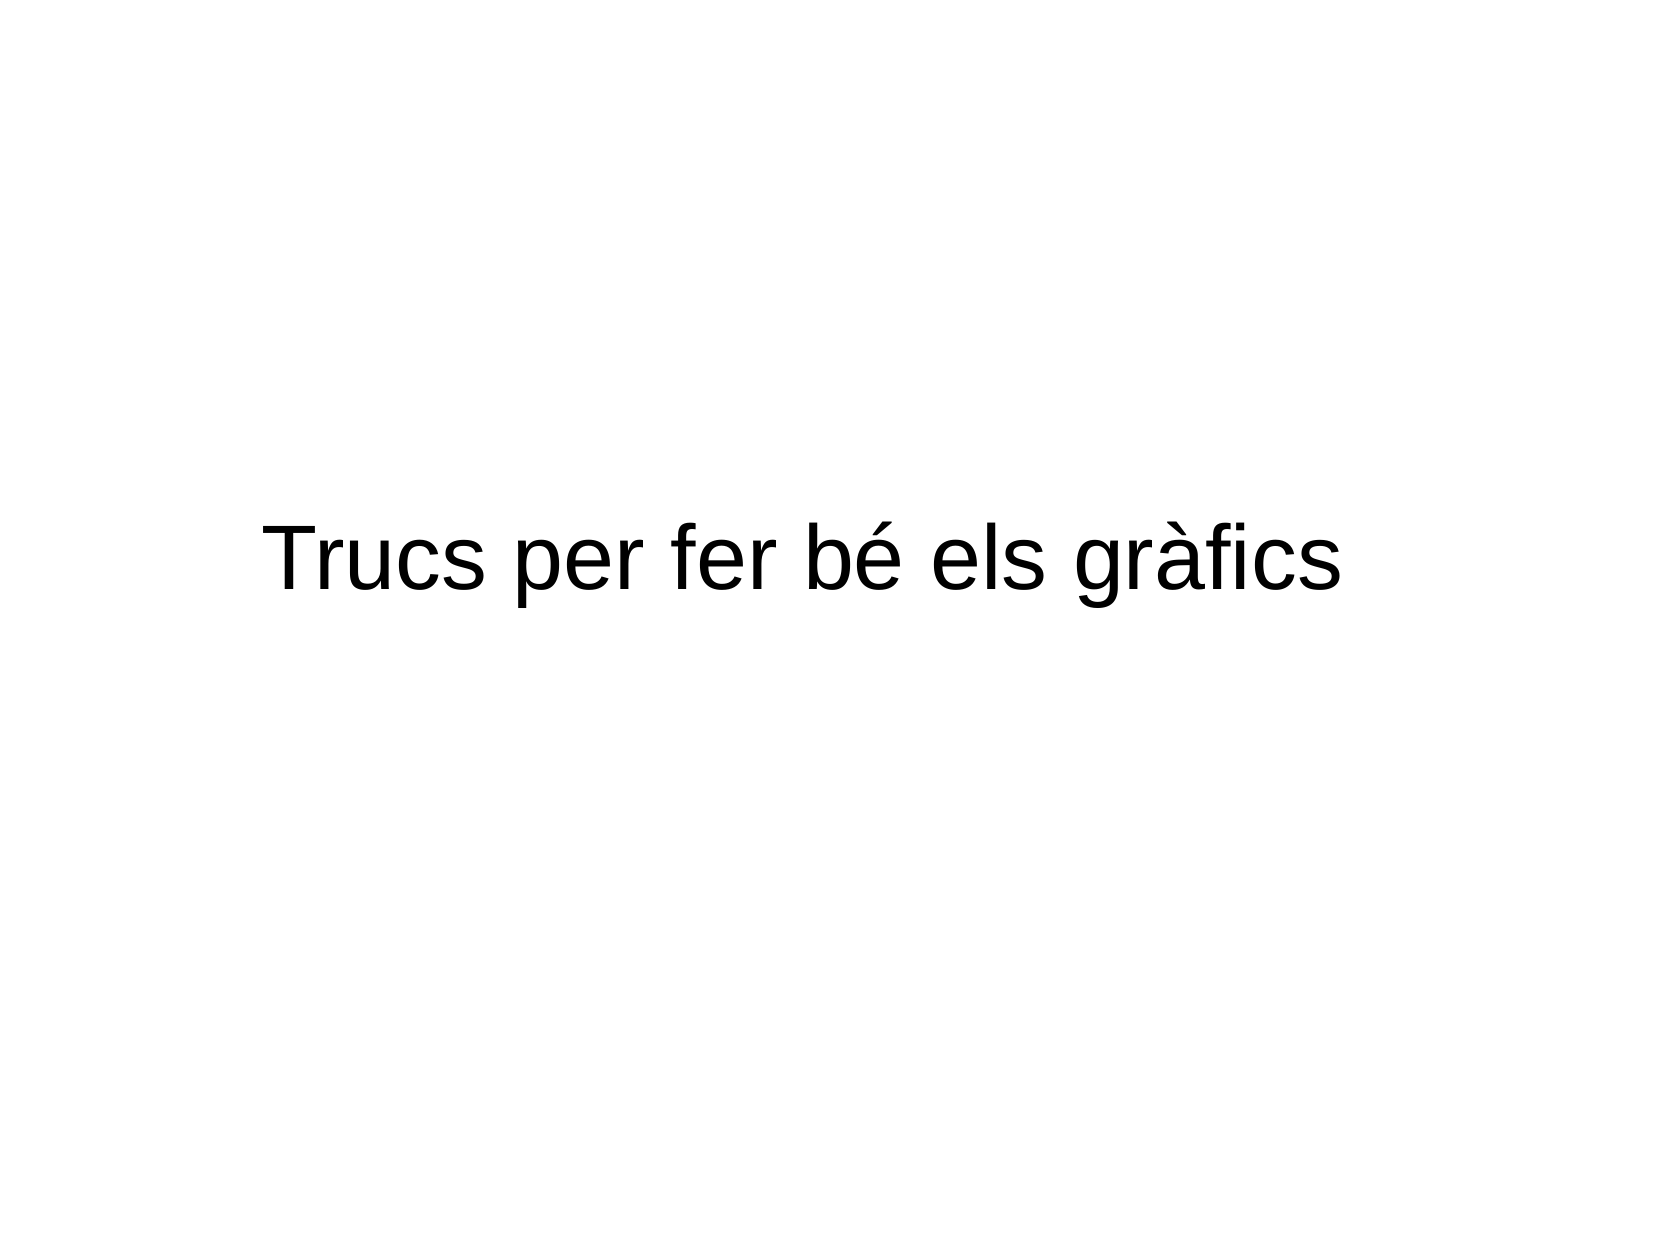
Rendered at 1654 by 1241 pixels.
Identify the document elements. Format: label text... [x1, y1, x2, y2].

title Trucs per fer bé els gràfics [59, 454, 1548, 662]
